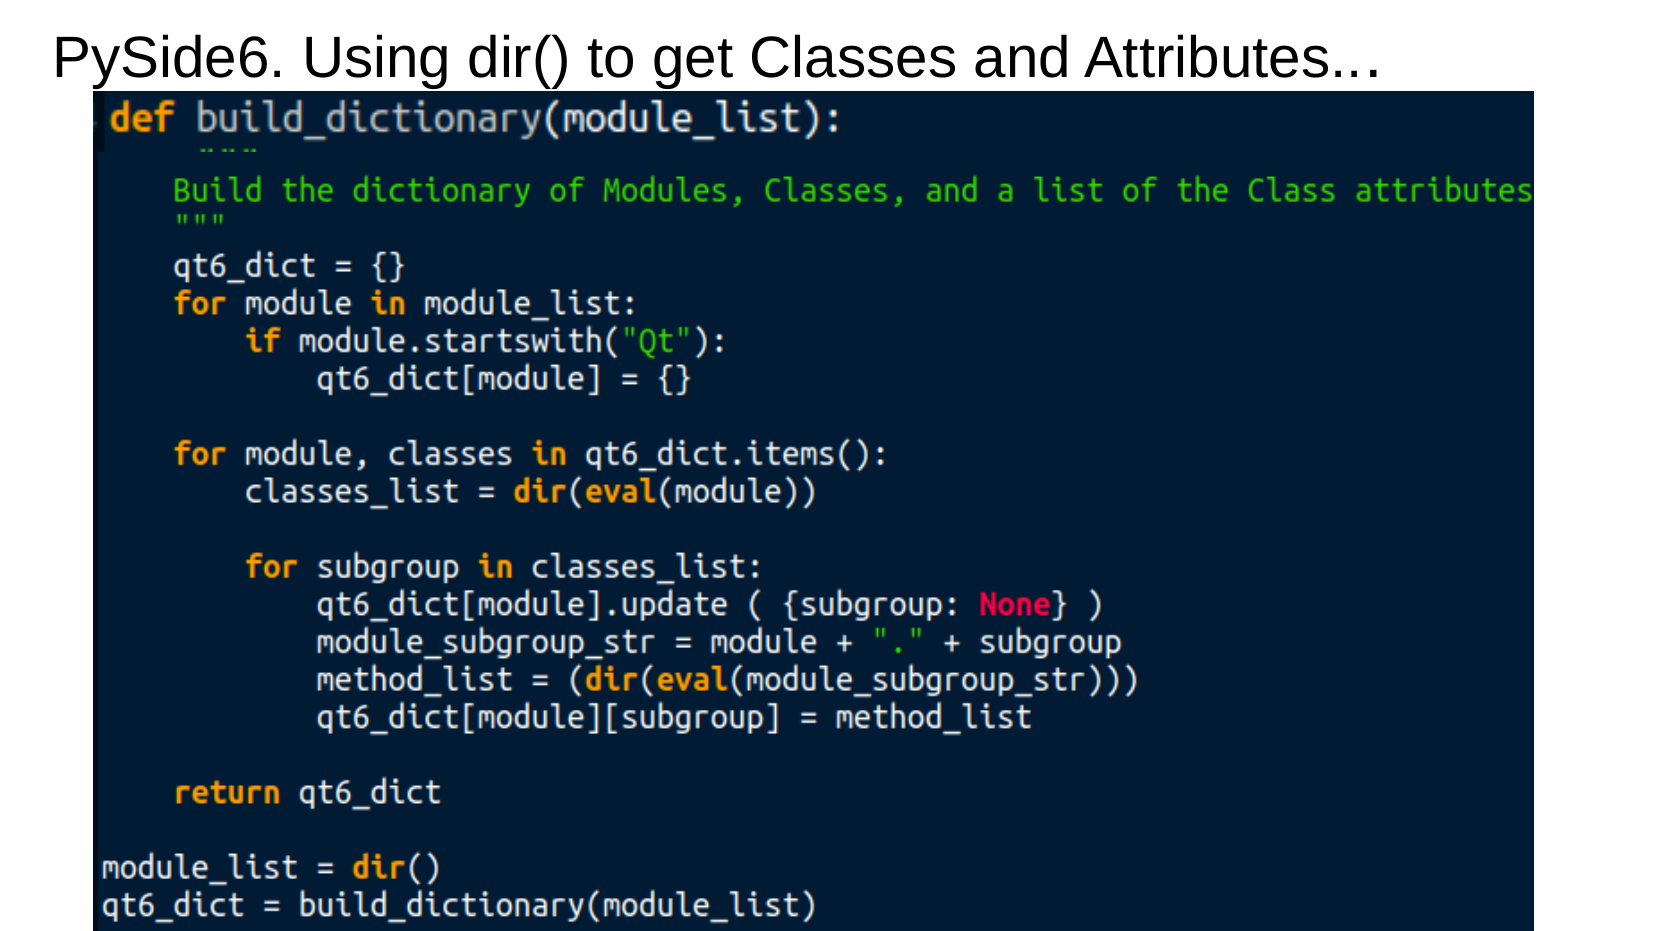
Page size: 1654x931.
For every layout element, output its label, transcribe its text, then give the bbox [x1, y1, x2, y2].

text_box PySide6. Using dir() to get Classes and Attributes... [52, 17, 1541, 92]
picture [93, 91, 1534, 931]
